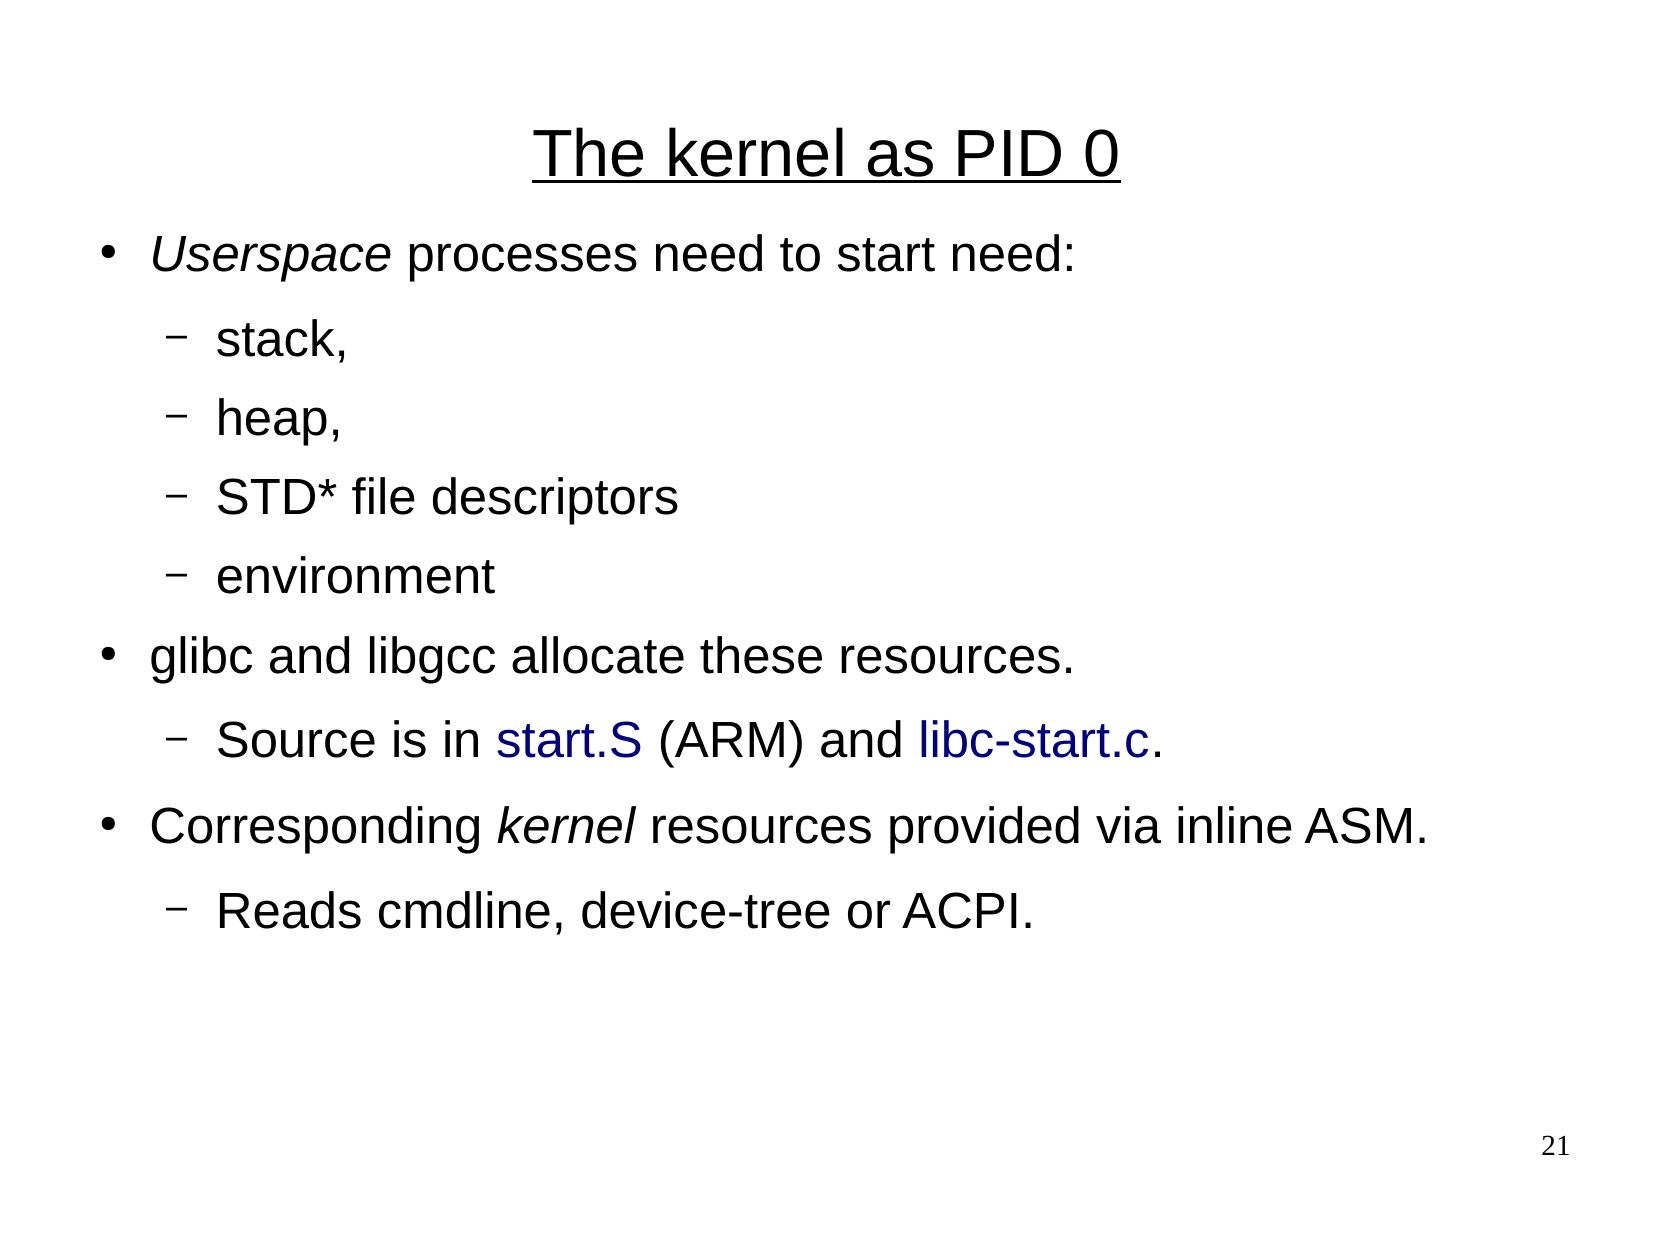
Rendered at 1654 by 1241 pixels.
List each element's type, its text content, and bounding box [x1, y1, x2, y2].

list Userspace processes need to start need: stack, heap, STD* file descriptors environment glibc and libgcc allocate these resources. Source is in start.S (ARM) and libc-start.c. Corresponding kernel resources provided via inline ASM. Reads cmdline, device-tree or ACPI. [82, 225, 1571, 945]
title The kernel as PID 0 [82, 49, 1571, 225]
